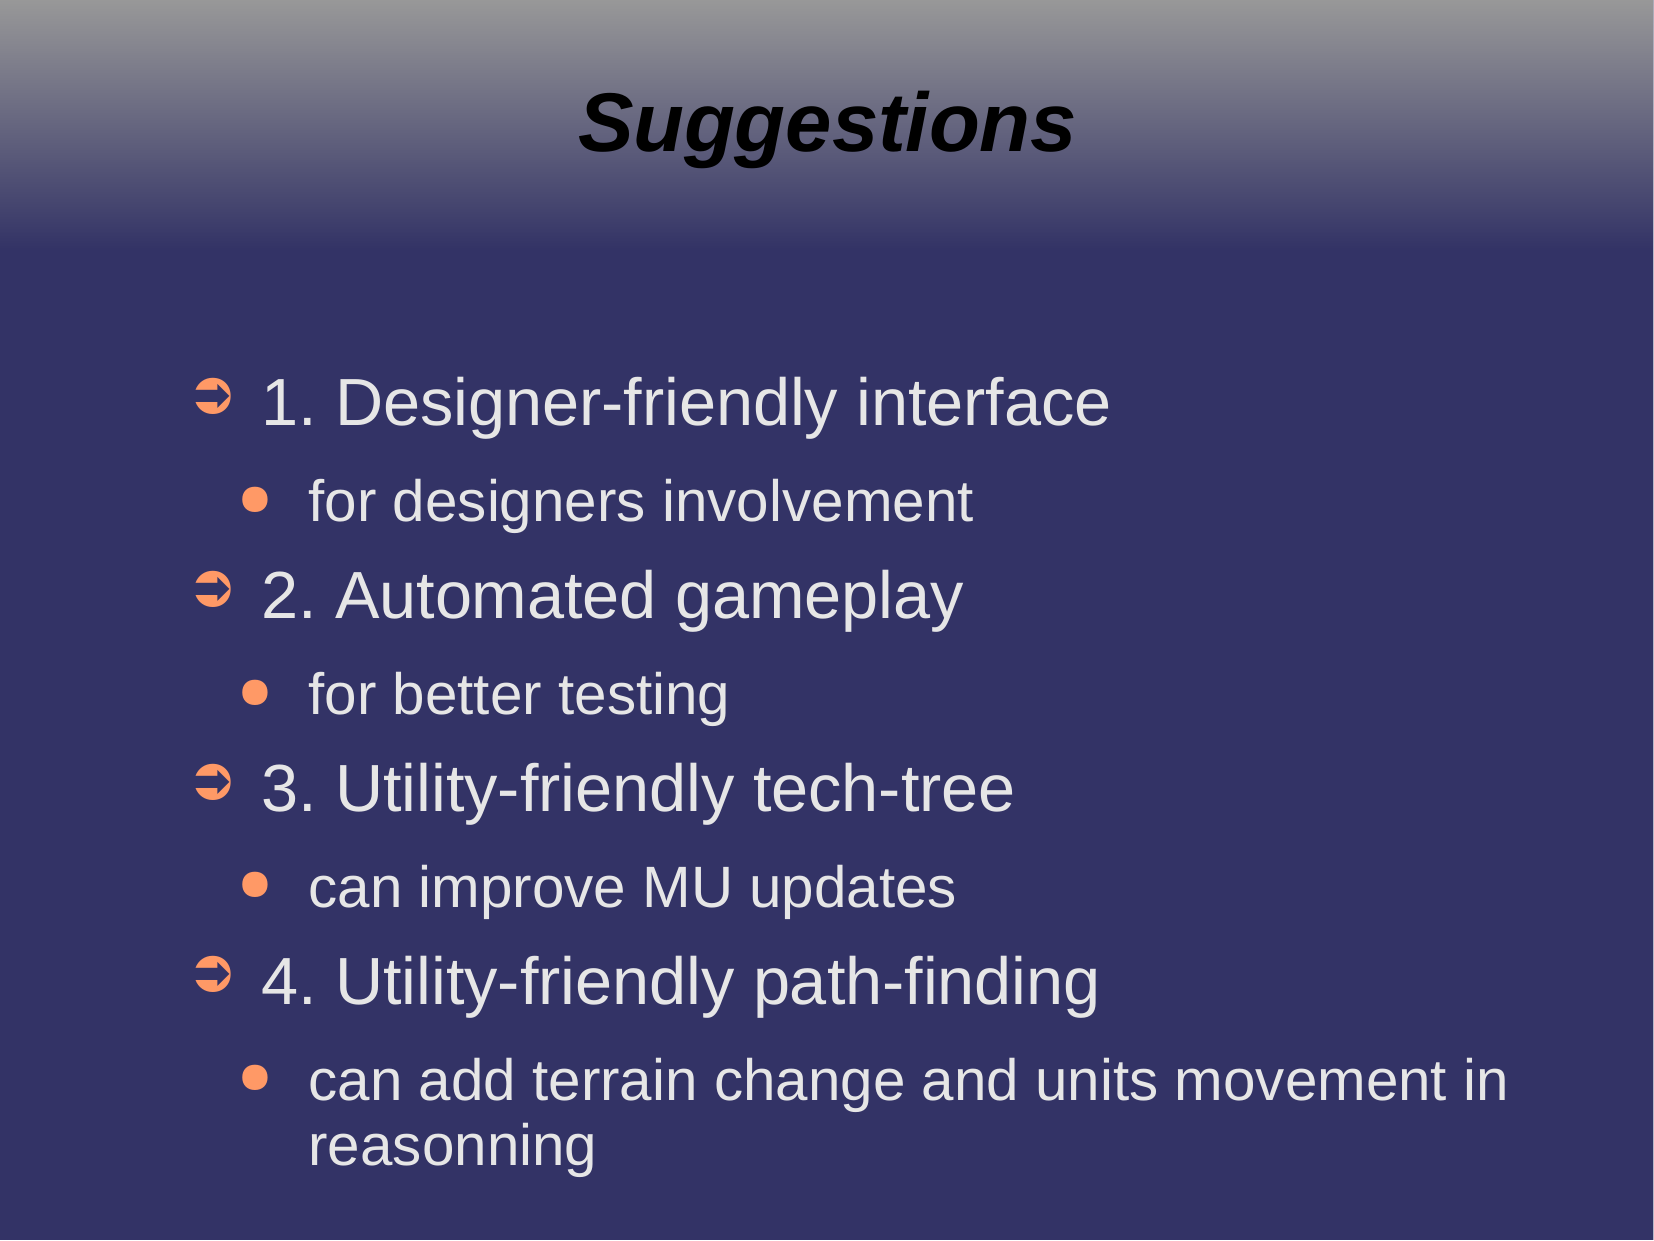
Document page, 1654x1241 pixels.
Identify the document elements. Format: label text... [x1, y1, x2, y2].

list 1. Designer-friendly interface for designers involvement 2. Automated gameplay for better testing 3. Utility-friendly tech-tree can improve MU updates 4. Utility-friendly path-finding can add terrain change and units movement in reasonning [178, 364, 1570, 1177]
title Suggestions [121, 19, 1534, 227]
